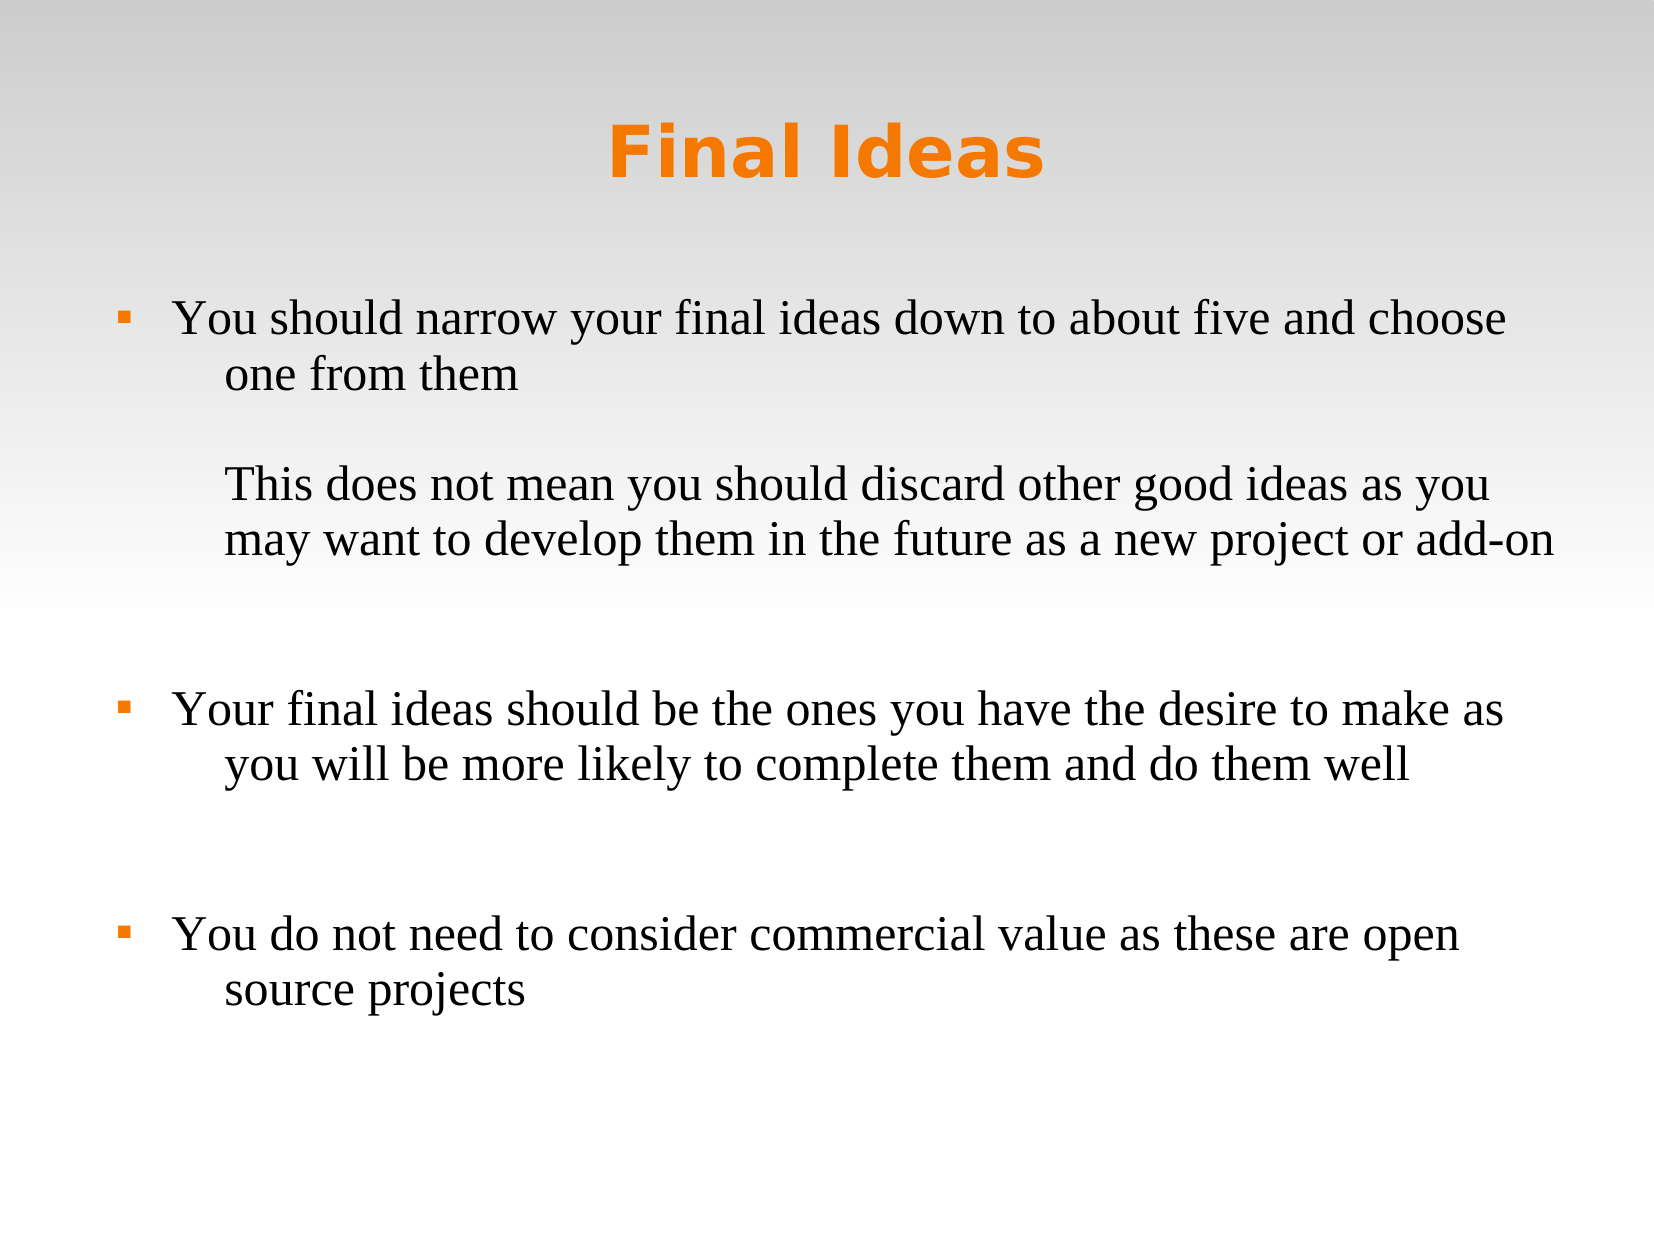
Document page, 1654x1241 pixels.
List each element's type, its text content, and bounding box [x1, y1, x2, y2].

list You should narrow your final ideas down to about five and choose one from them This does not mean you should discard other good ideas as you may want to develop them in the future as a new project or add-on Your final ideas should be the ones you have the desire to make as you will be more likely to complete them and do them well You do not need to consider commercial value as these are open source projects [82, 290, 1571, 1164]
title Final Ideas [82, 49, 1571, 257]
